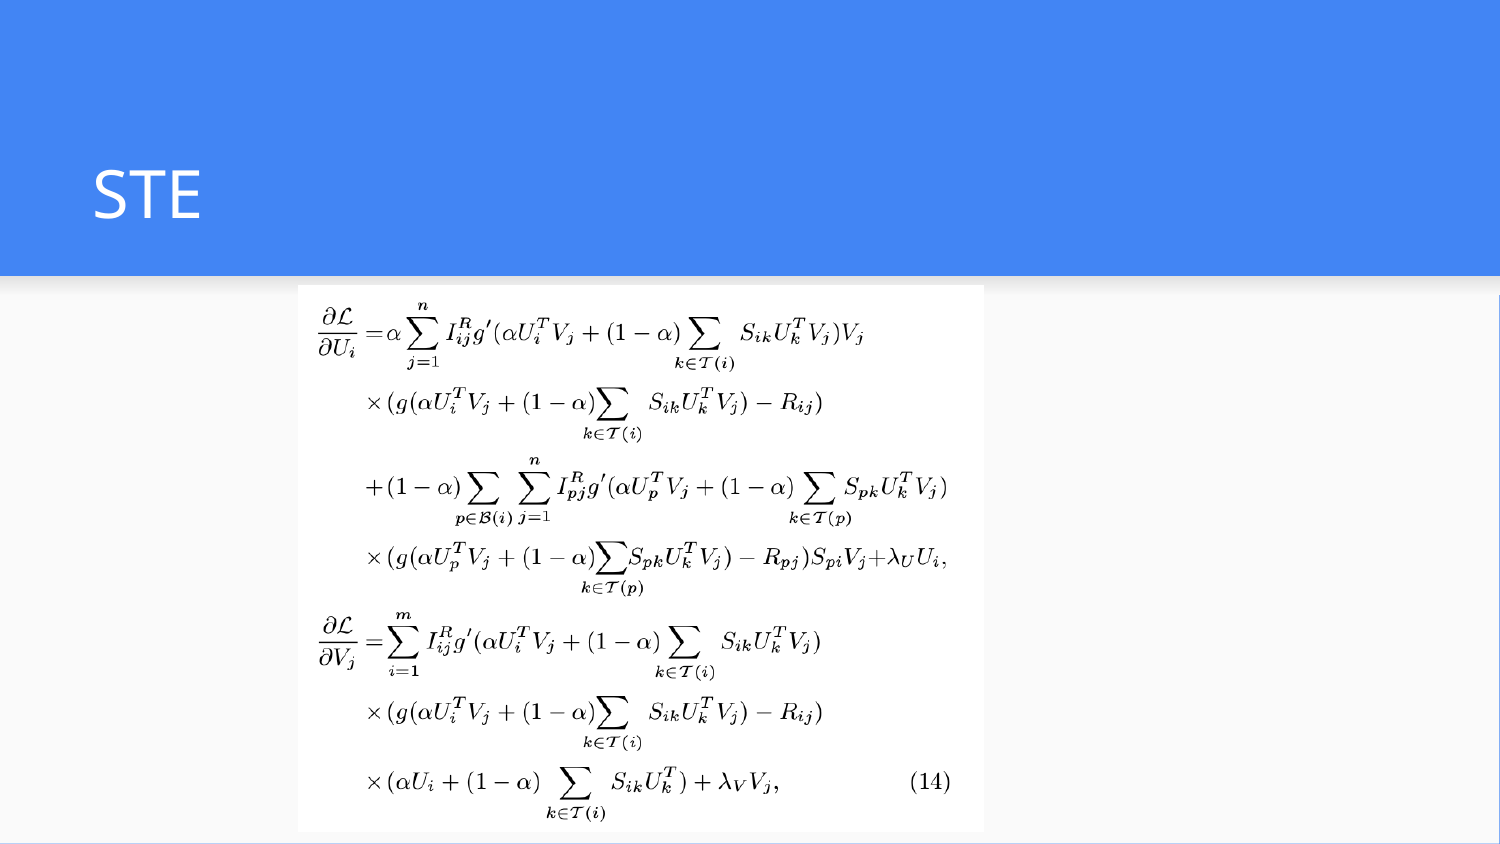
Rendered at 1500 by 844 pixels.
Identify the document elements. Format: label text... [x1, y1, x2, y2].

title STE [77, 121, 1427, 248]
picture [298, 285, 984, 832]
